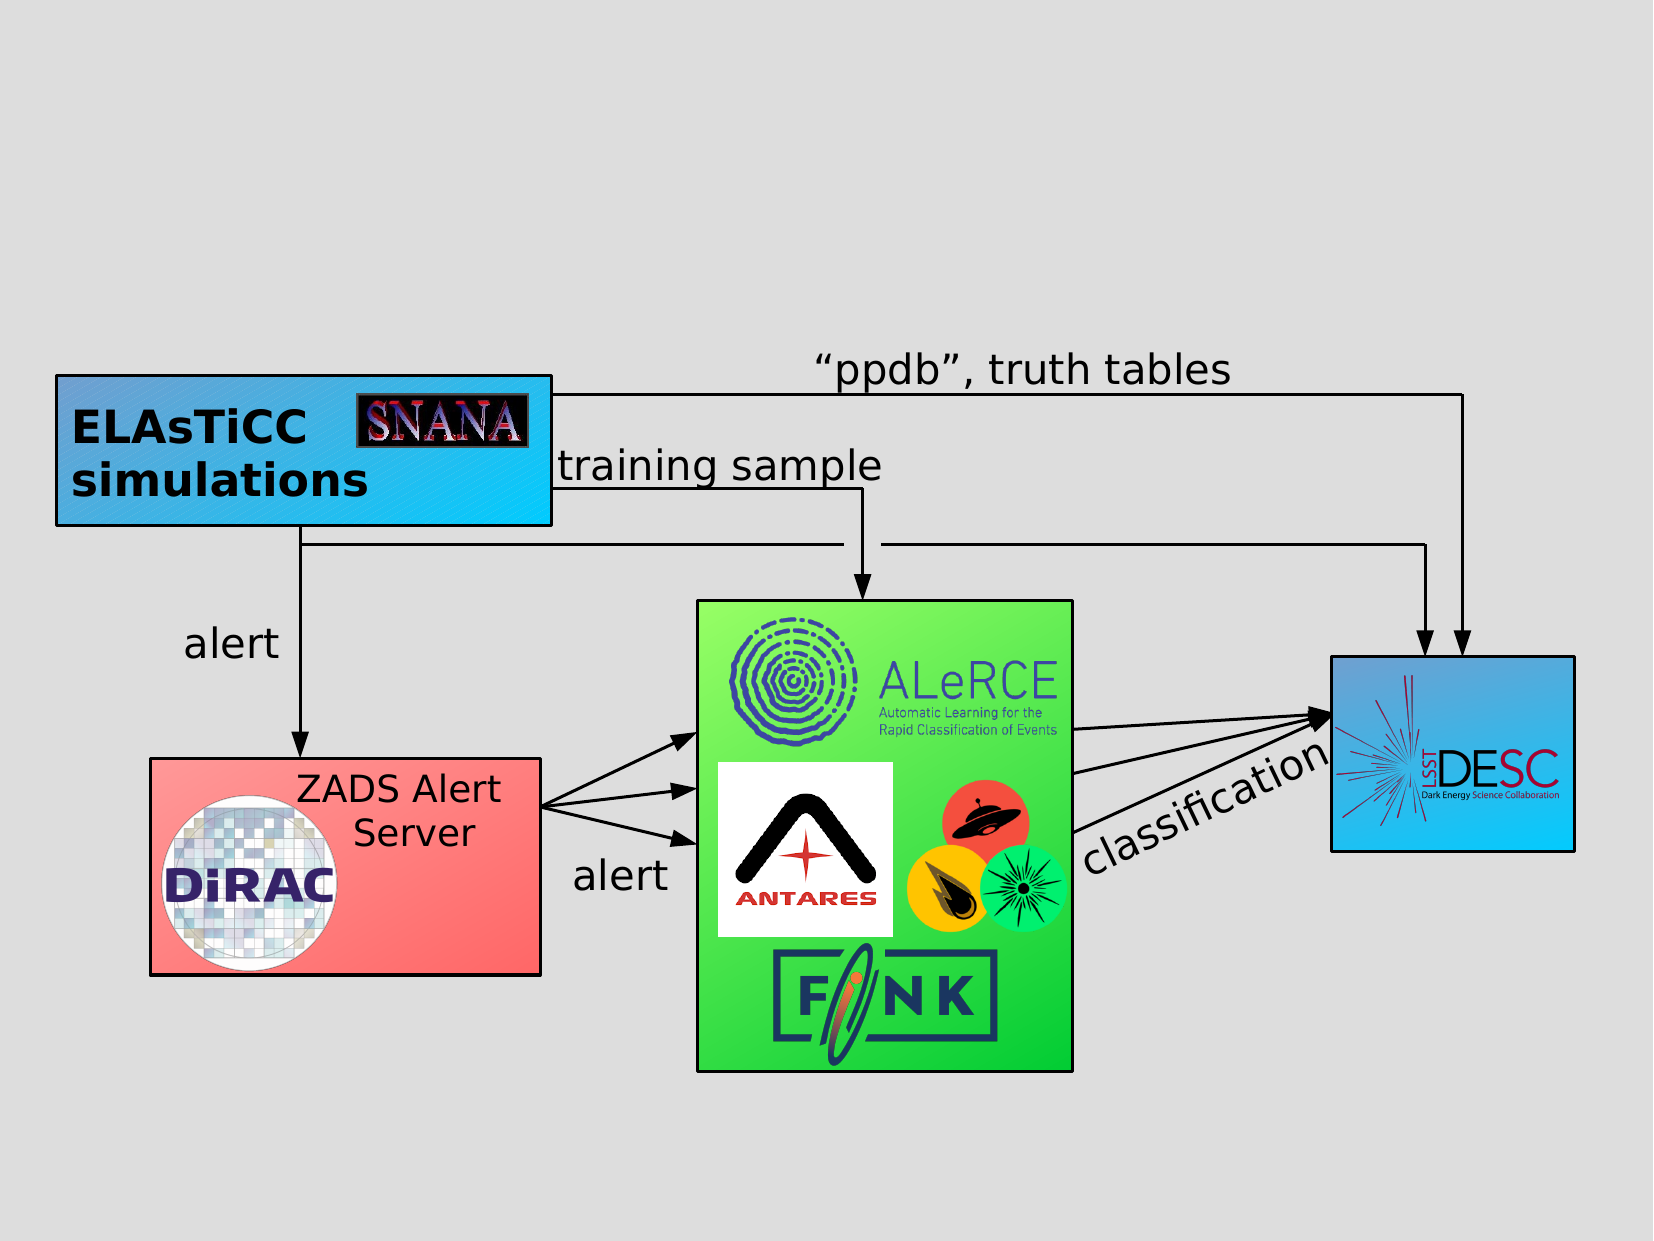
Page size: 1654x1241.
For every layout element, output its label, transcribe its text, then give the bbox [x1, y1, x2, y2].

picture [356, 393, 529, 448]
text_box ELAsTiCC simulations [302, 546, 409, 556]
text_box “ppdb”, truth tables [798, 338, 1257, 402]
text_box [150, 758, 541, 976]
text_box alert [168, 612, 310, 697]
text_box [56, 375, 552, 526]
text_box ZADS Alert Server [281, 760, 535, 863]
picture [150, 793, 351, 973]
picture [1335, 675, 1560, 826]
text_box [1331, 656, 1575, 852]
text_box ELAsTiCC simulations [56, 393, 409, 556]
text_box [697, 600, 1073, 1072]
text_box alert [557, 844, 697, 929]
picture [712, 600, 1088, 1067]
text_box training sample [542, 434, 907, 519]
text_box classification [1056, 713, 1389, 972]
